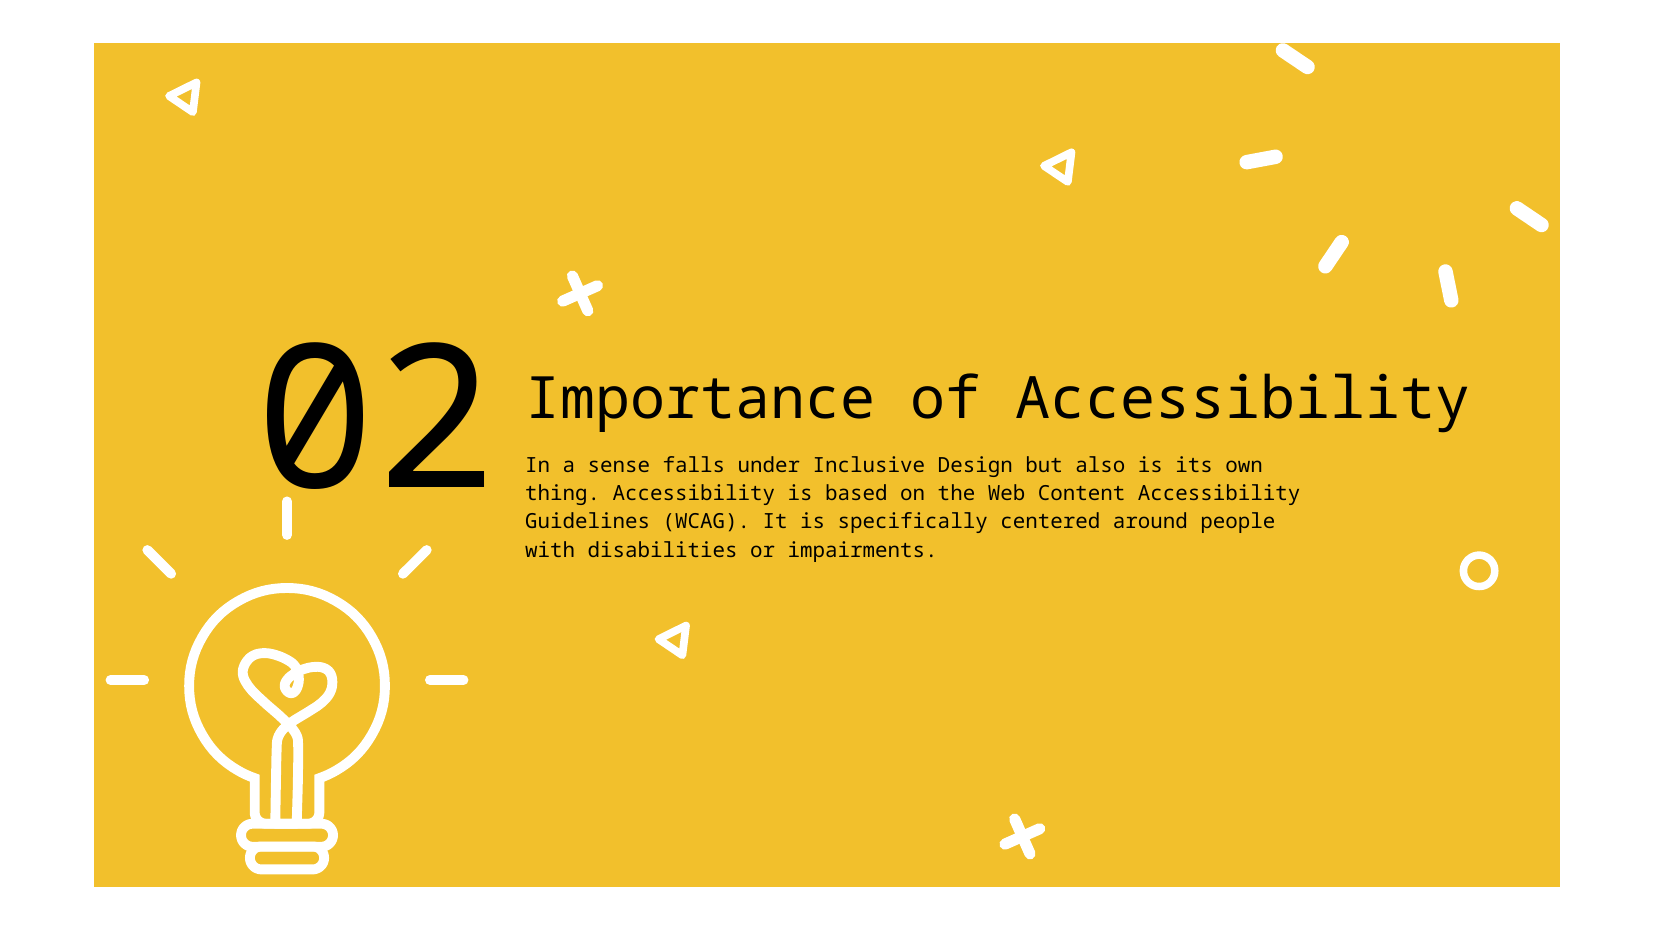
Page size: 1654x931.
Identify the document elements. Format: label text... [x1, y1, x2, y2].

title Importance of Accessibility [601, 265, 1613, 526]
title 02 [255, 225, 601, 594]
text_box In a sense falls under Inclusive Design but also is its own thing. Accessibility is based on the Web Content Accessibility Guidelines (WCAG). It is specifically centered around people with disabilities or impairments. [525, 450, 1313, 638]
